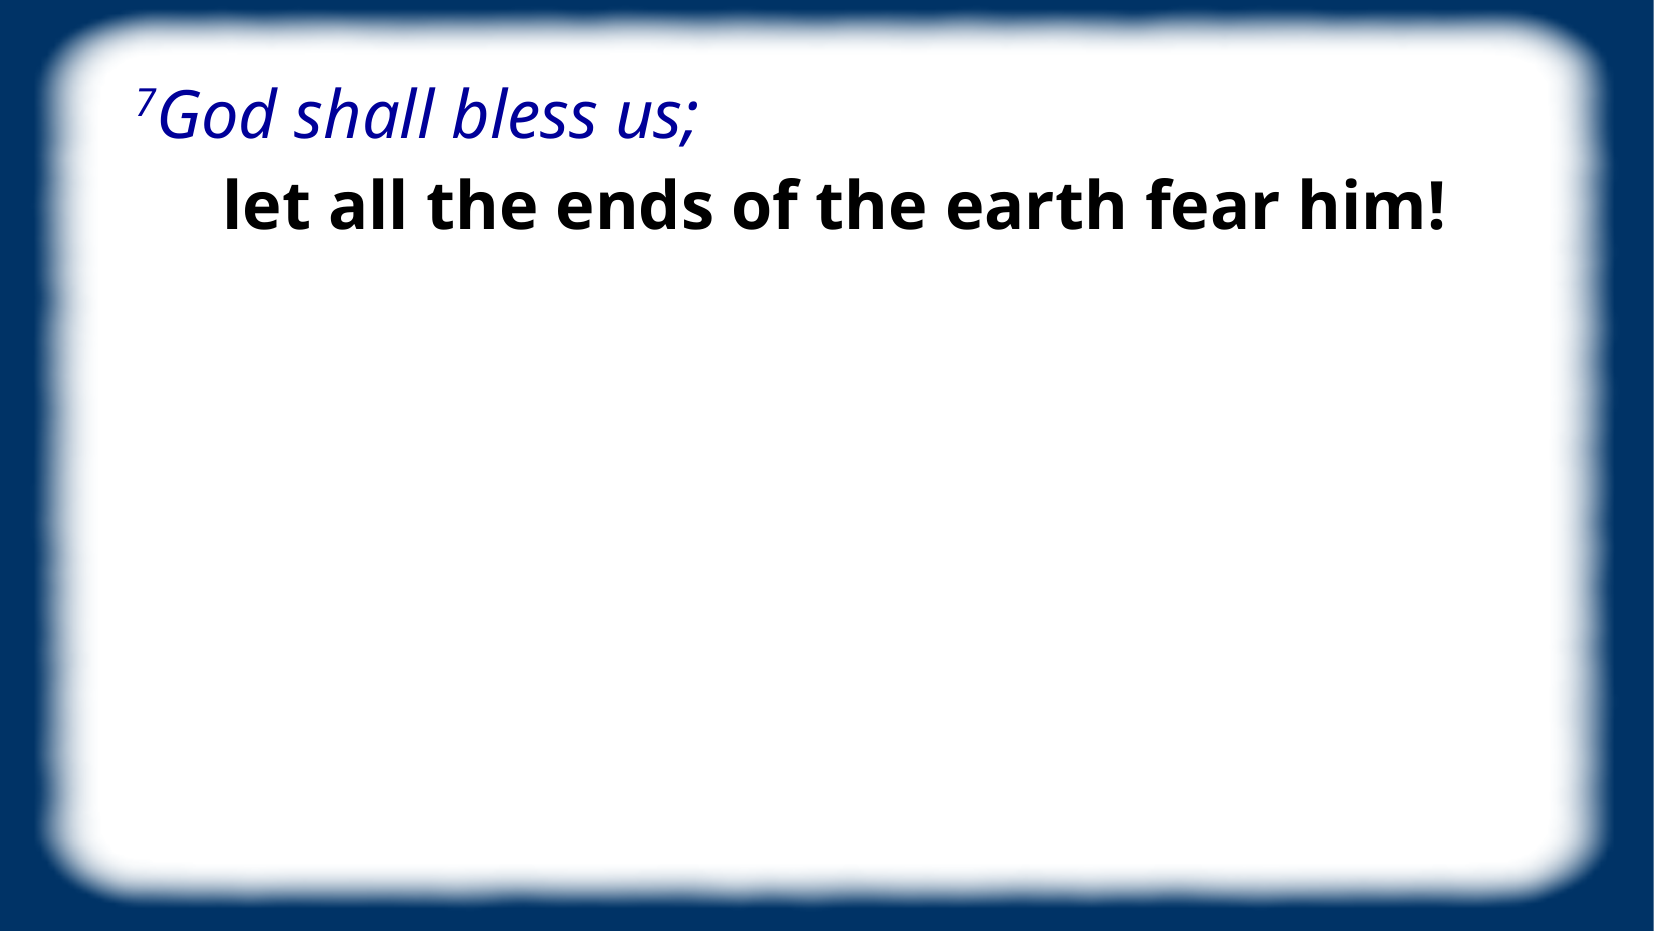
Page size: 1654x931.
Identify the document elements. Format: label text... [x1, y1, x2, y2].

text_box 7God shall bless us; let all the ends of the earth fear him! [120, 60, 1531, 253]
picture [0, 0, 1654, 931]
